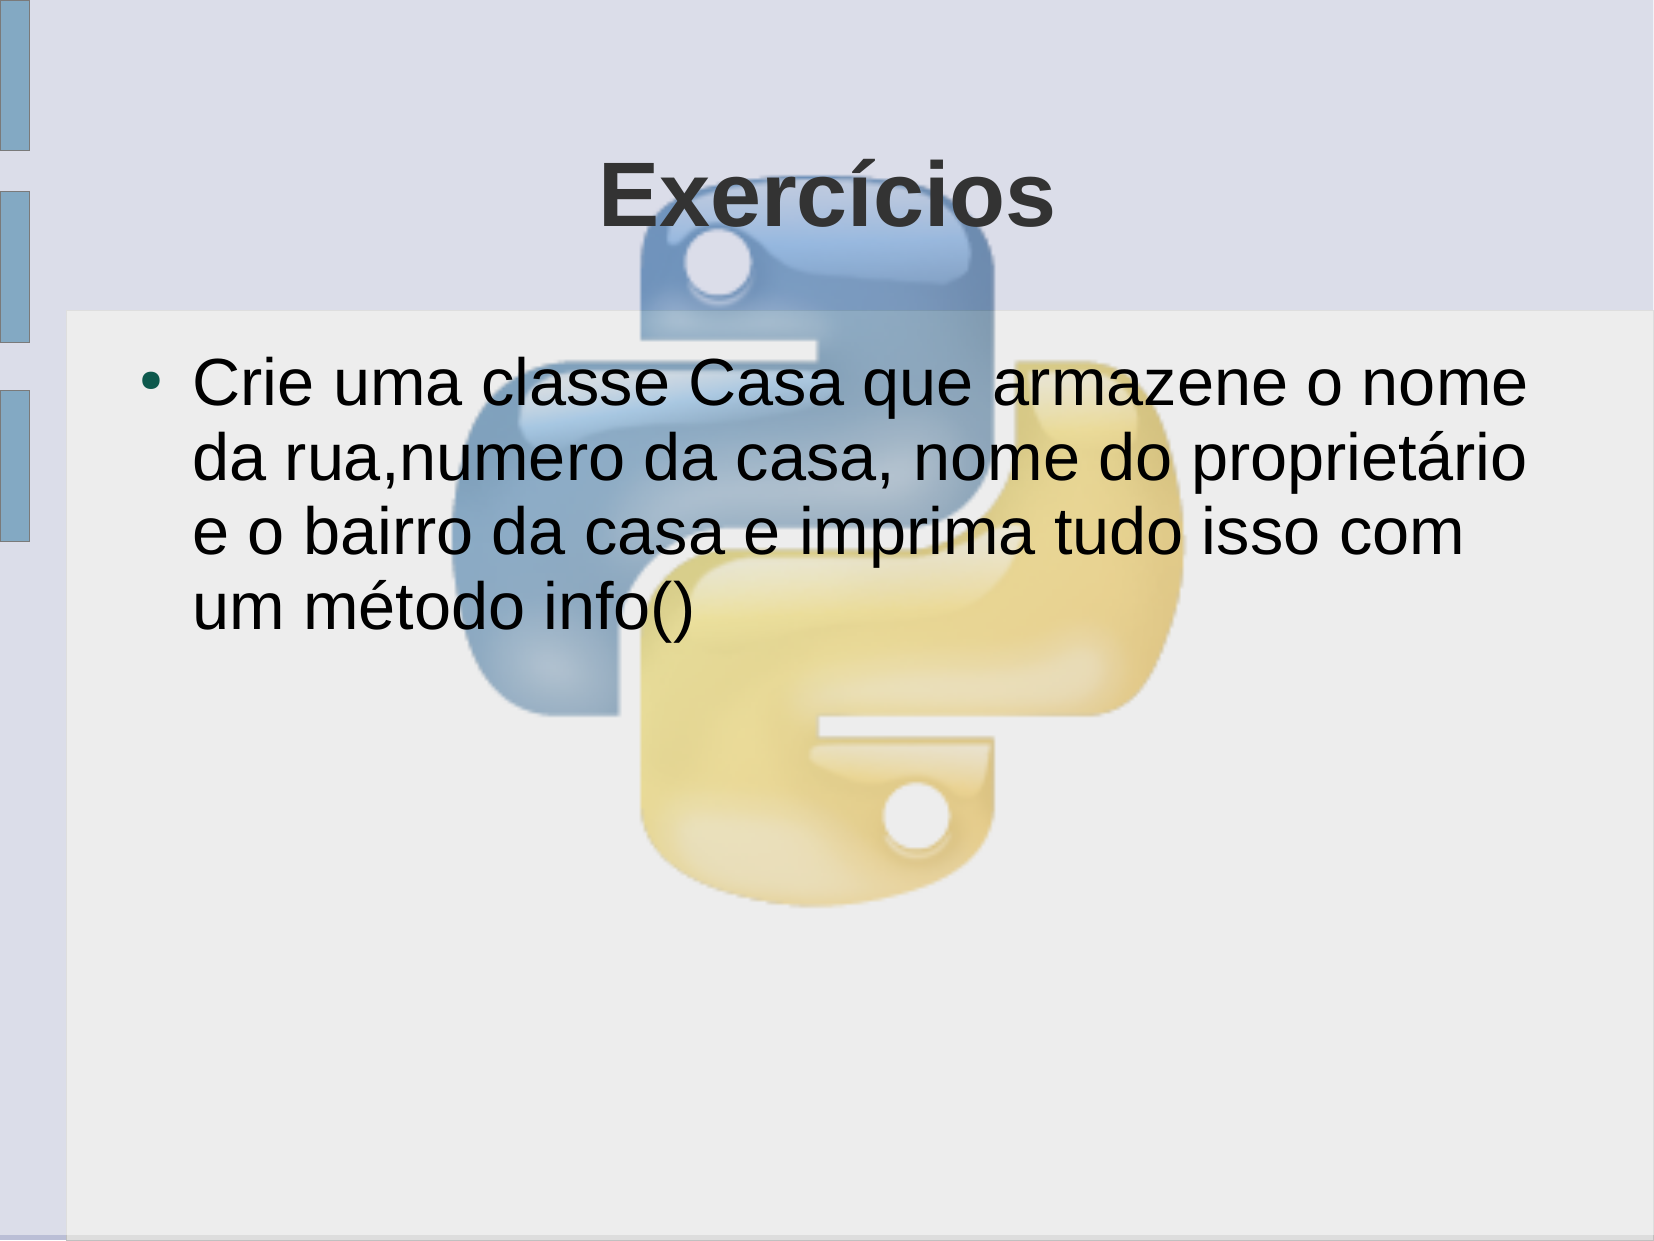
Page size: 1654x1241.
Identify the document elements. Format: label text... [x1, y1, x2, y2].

picture [0, 0, 1654, 1235]
title Exercícios [121, 91, 1534, 299]
list Crie uma classe Casa que armazene o nome da rua,numero da casa, nome do proprietário e o bairro da casa e imprima tudo isso com um método info() [121, 344, 1534, 1112]
